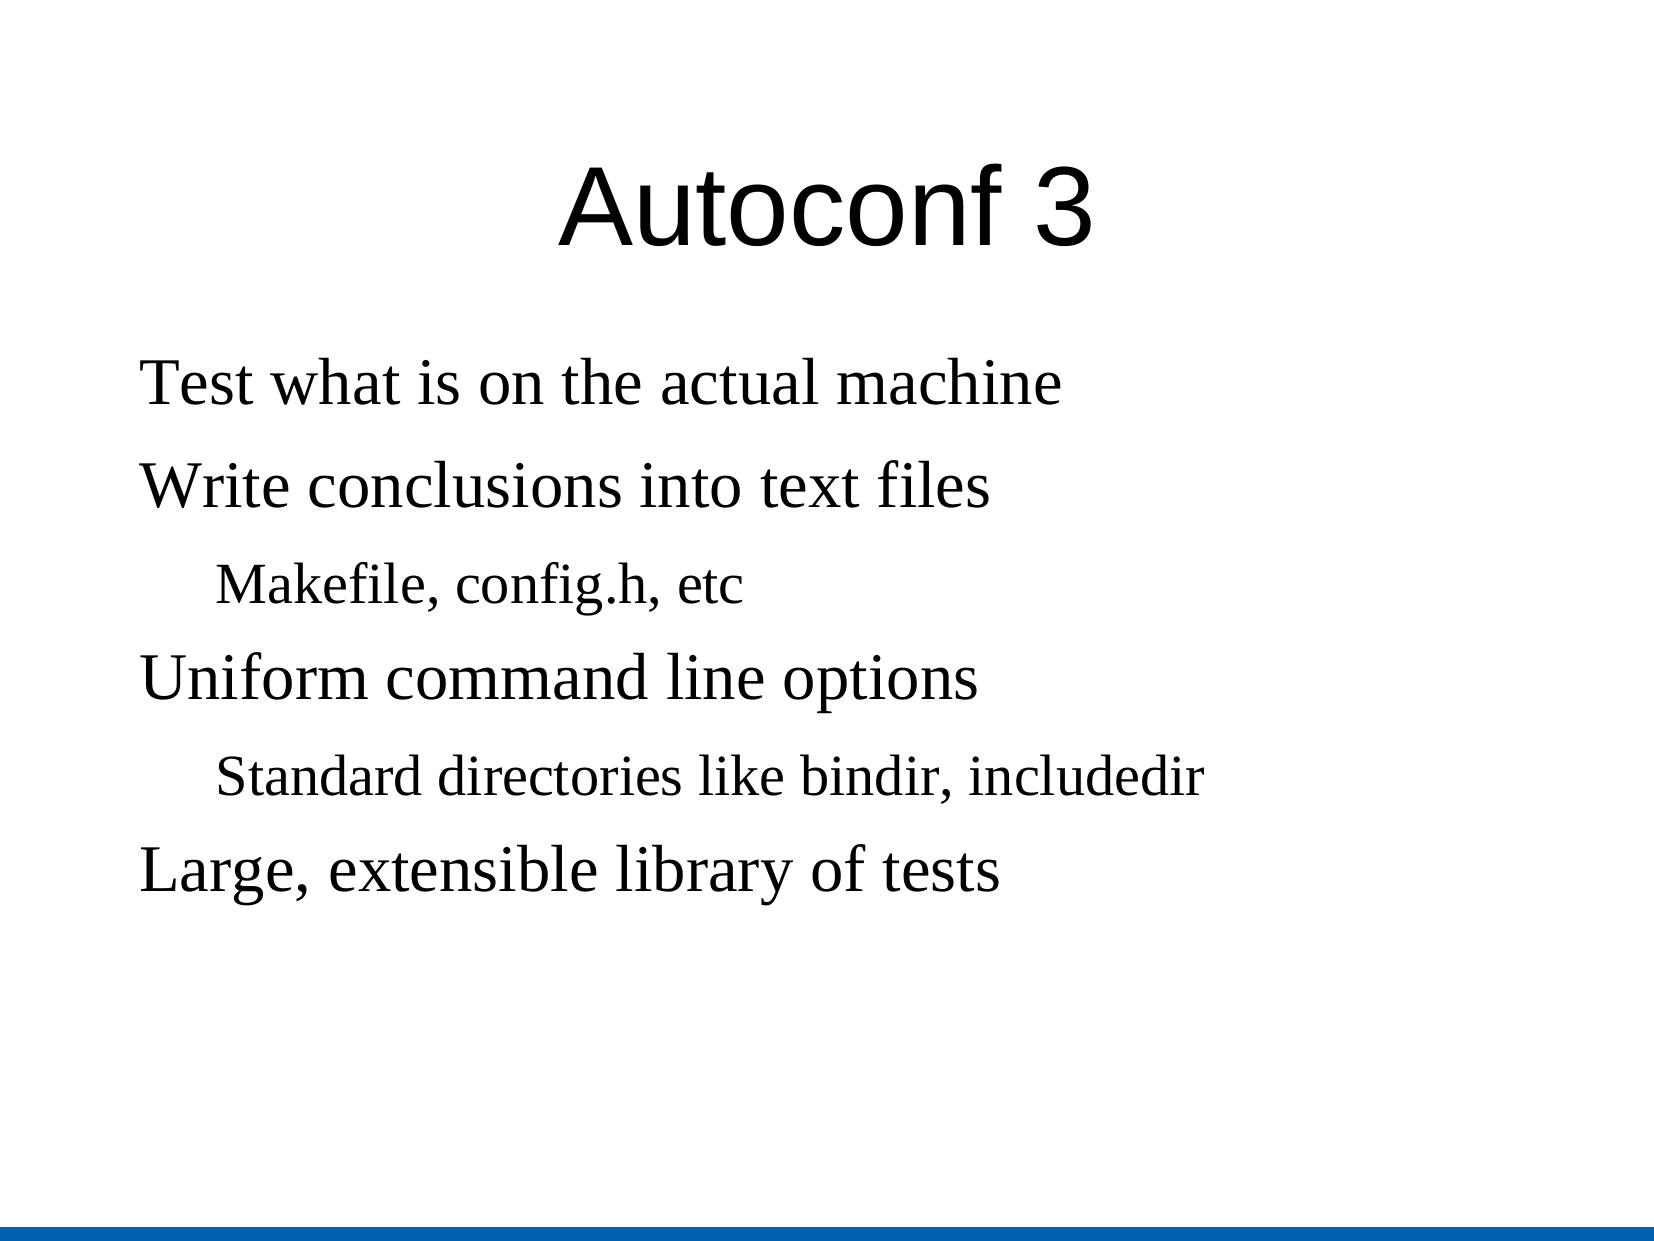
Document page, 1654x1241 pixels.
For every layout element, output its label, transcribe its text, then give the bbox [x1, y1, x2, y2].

list Test what is on the actual machine Write conclusions into text files Makefile, config.h, etc Uniform command line options Standard directories like bindir, includedir Large, extensible library of tests [121, 344, 1533, 1127]
title Autoconf 3 [121, 102, 1533, 311]
